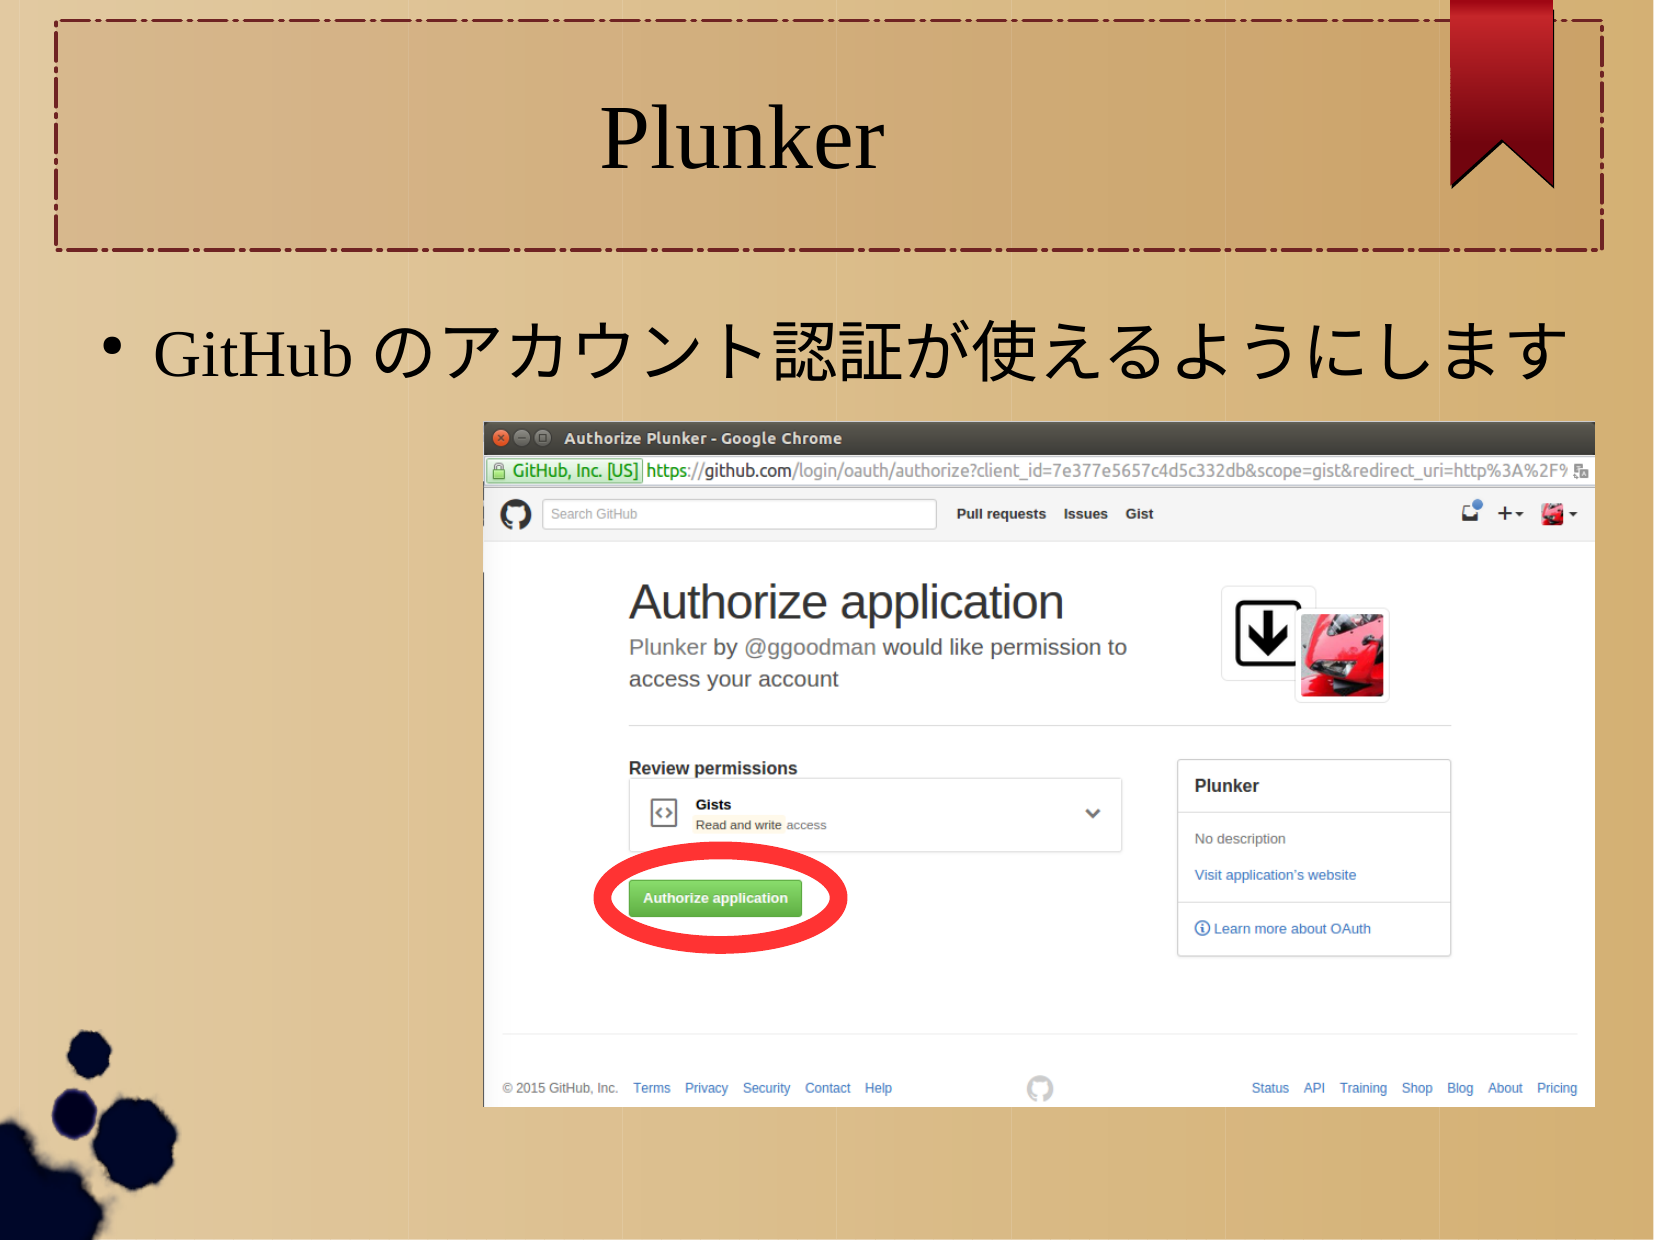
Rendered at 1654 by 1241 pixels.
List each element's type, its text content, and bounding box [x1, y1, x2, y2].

picture [483, 421, 1595, 1108]
title Plunker [82, 47, 1412, 229]
list GitHub のアカウント認証が使えるようにします [82, 299, 1571, 1019]
